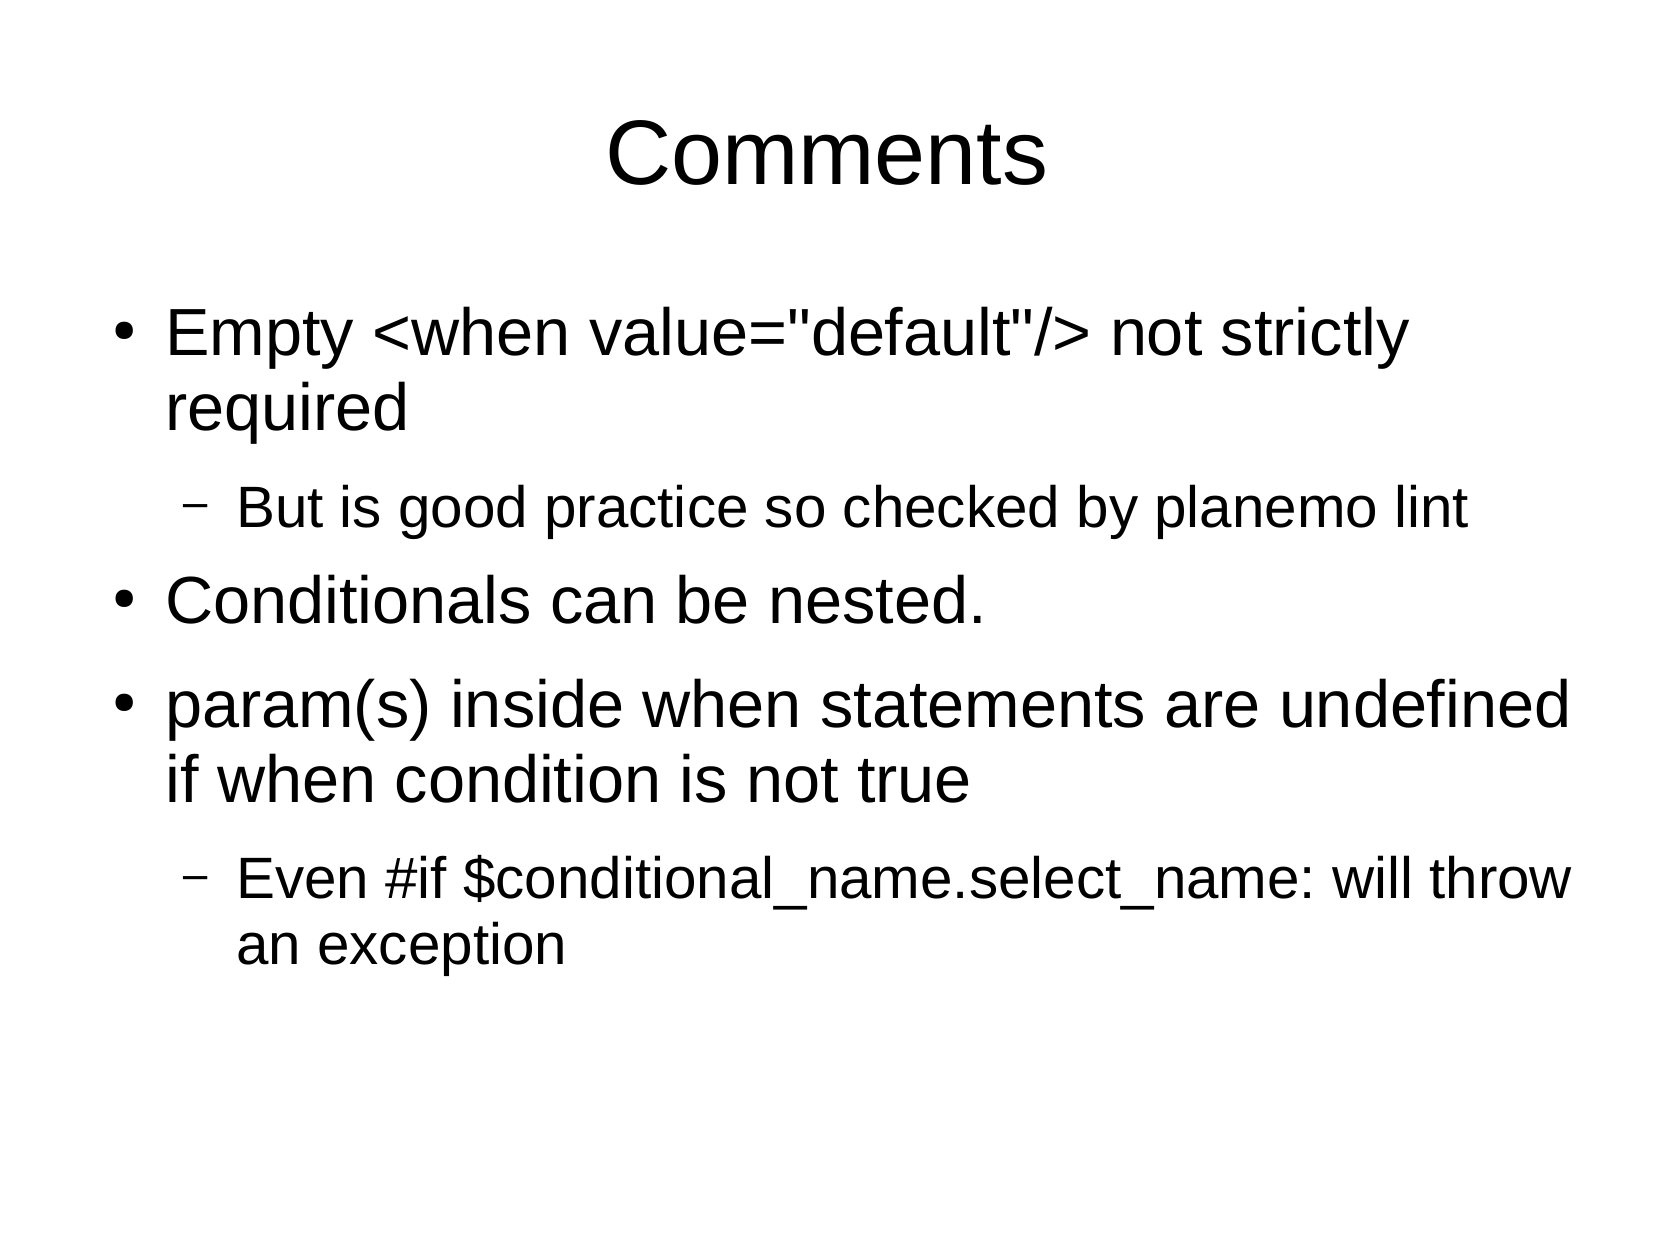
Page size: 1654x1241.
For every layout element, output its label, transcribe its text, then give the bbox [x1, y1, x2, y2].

list Empty <when value="default"/> not strictly required But is good practice so checked by planemo lint Conditionals can be nested. param(s) inside when statements are undefined if when condition is not true Even #if $conditional_name.select_name: will throw an exception [94, 295, 1583, 1015]
title Comments [82, 49, 1571, 257]
